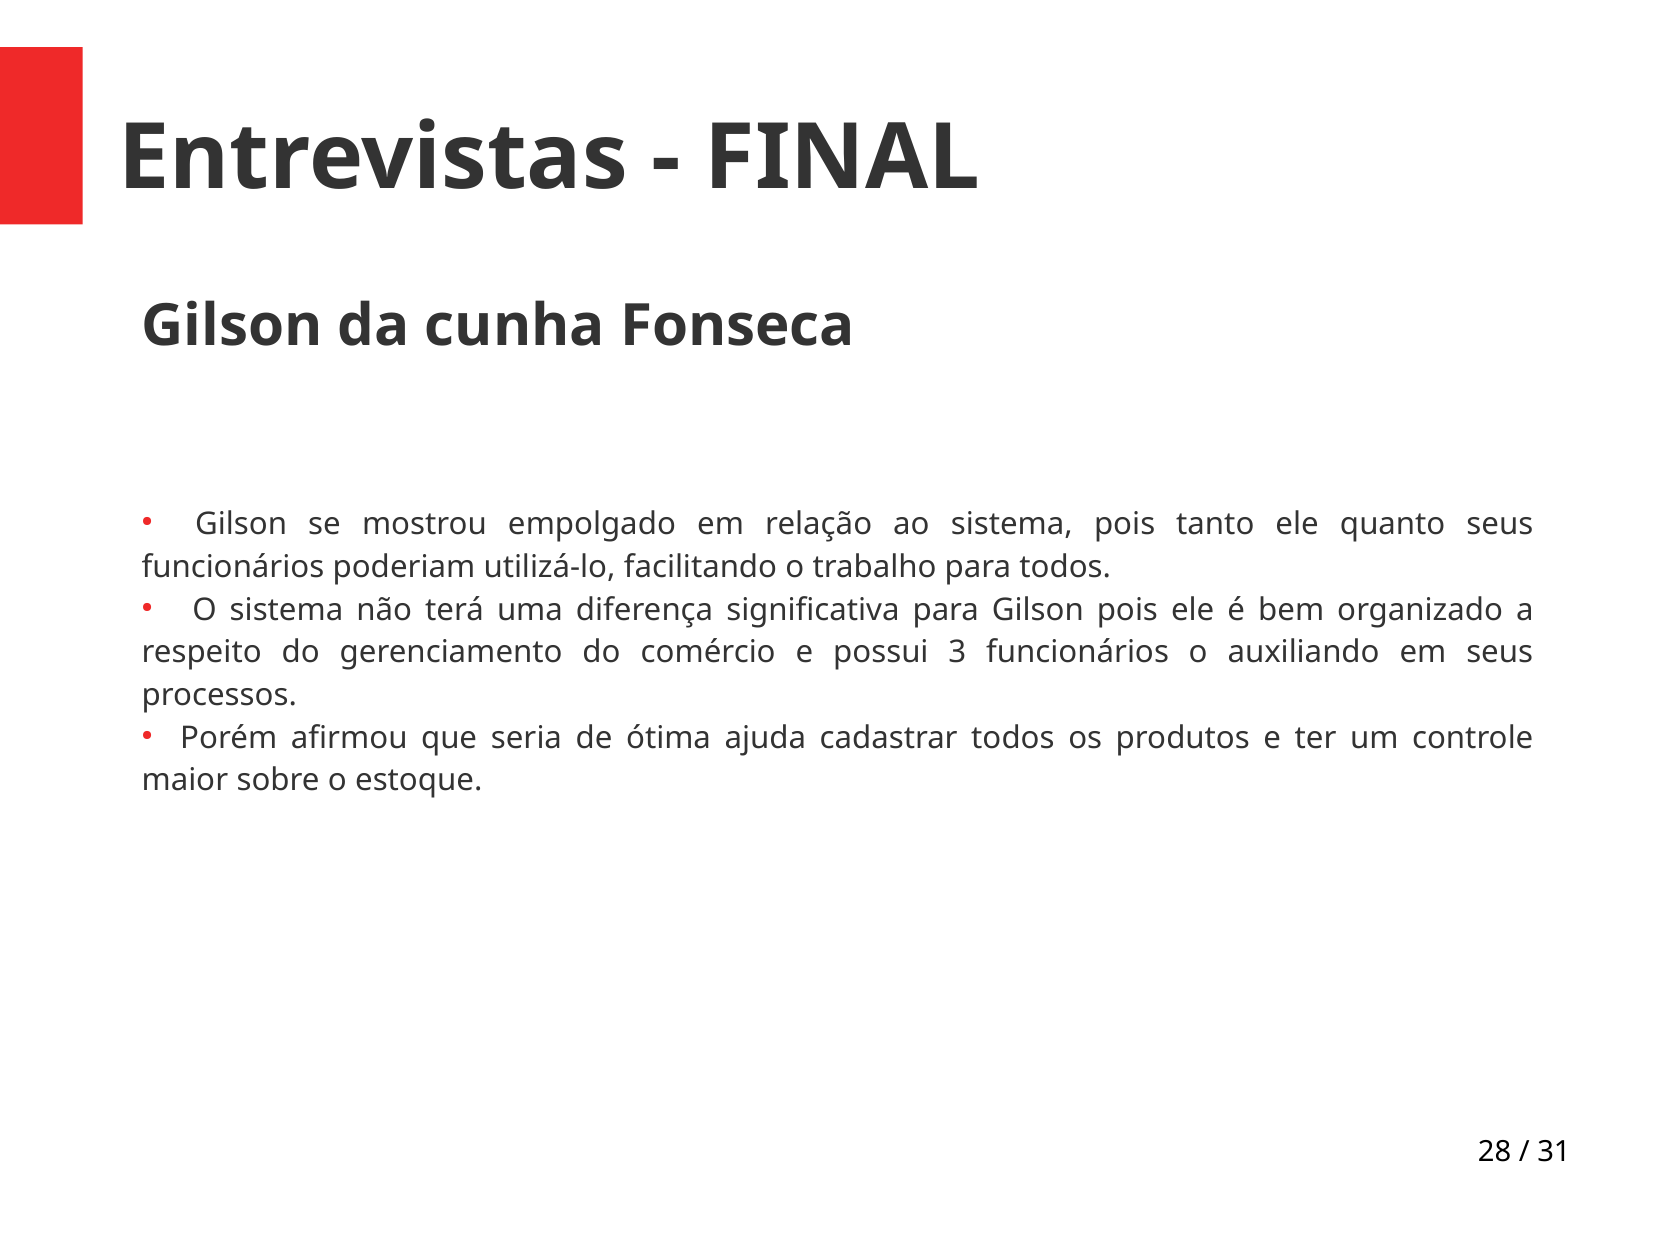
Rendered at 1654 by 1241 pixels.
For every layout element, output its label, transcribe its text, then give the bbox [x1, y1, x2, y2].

title Entrevistas - FINAL [118, 49, 1571, 257]
list Gilson da cunha Fonseca Gilson se mostrou empolgado em relação ao sistema, pois tanto ele quanto seus funcionários poderiam utilizá-lo, facilitando o trabalho para todos. O sistema não terá uma diferença significativa para Gilson pois ele é bem organizado a respeito do gerenciamento do comércio e possui 3 funcionários o auxiliando em seus processos. Porém afirmou que seria de ótima ajuda cadastrar todos os produtos e ter um controle maior sobre o estoque. [141, 283, 1536, 1087]
